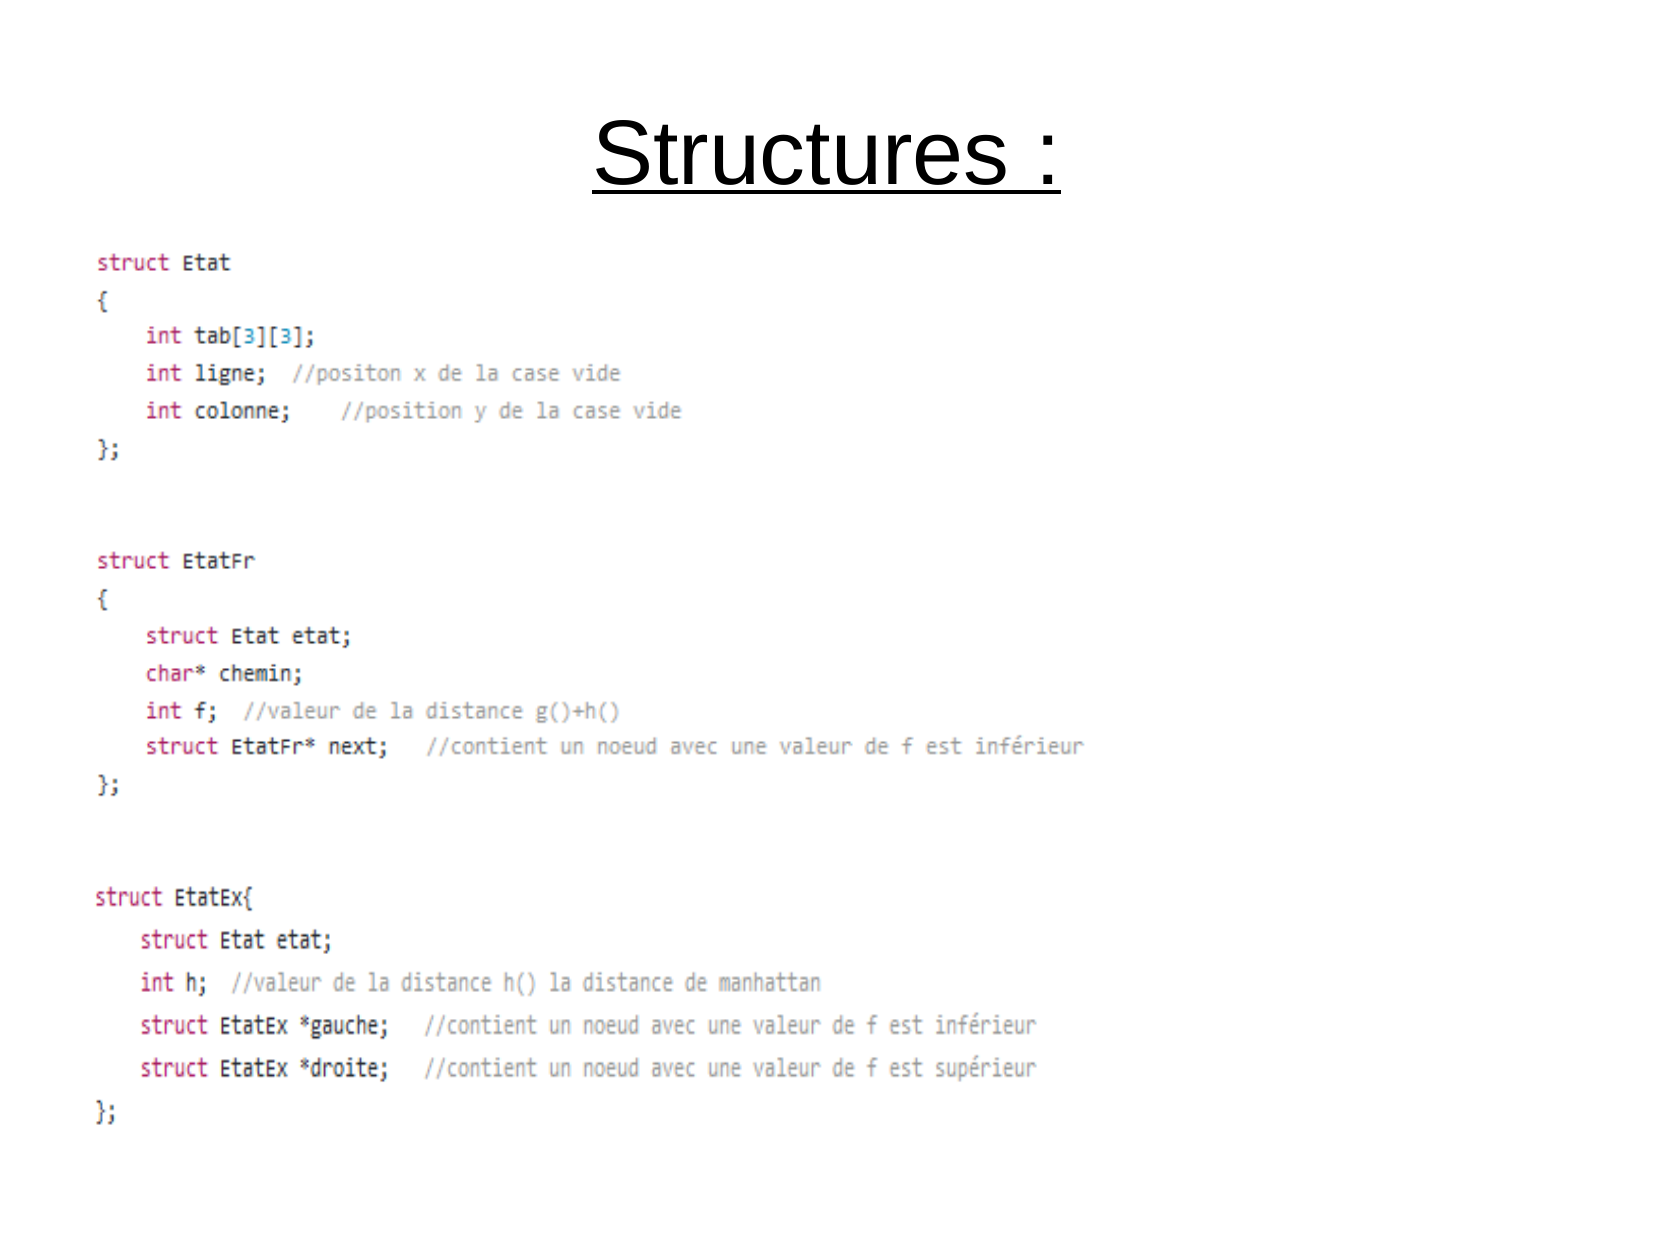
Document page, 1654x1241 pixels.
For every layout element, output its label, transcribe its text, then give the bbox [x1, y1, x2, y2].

picture [82, 878, 1107, 1158]
picture [83, 248, 1111, 815]
title Structures : [82, 49, 1571, 257]
